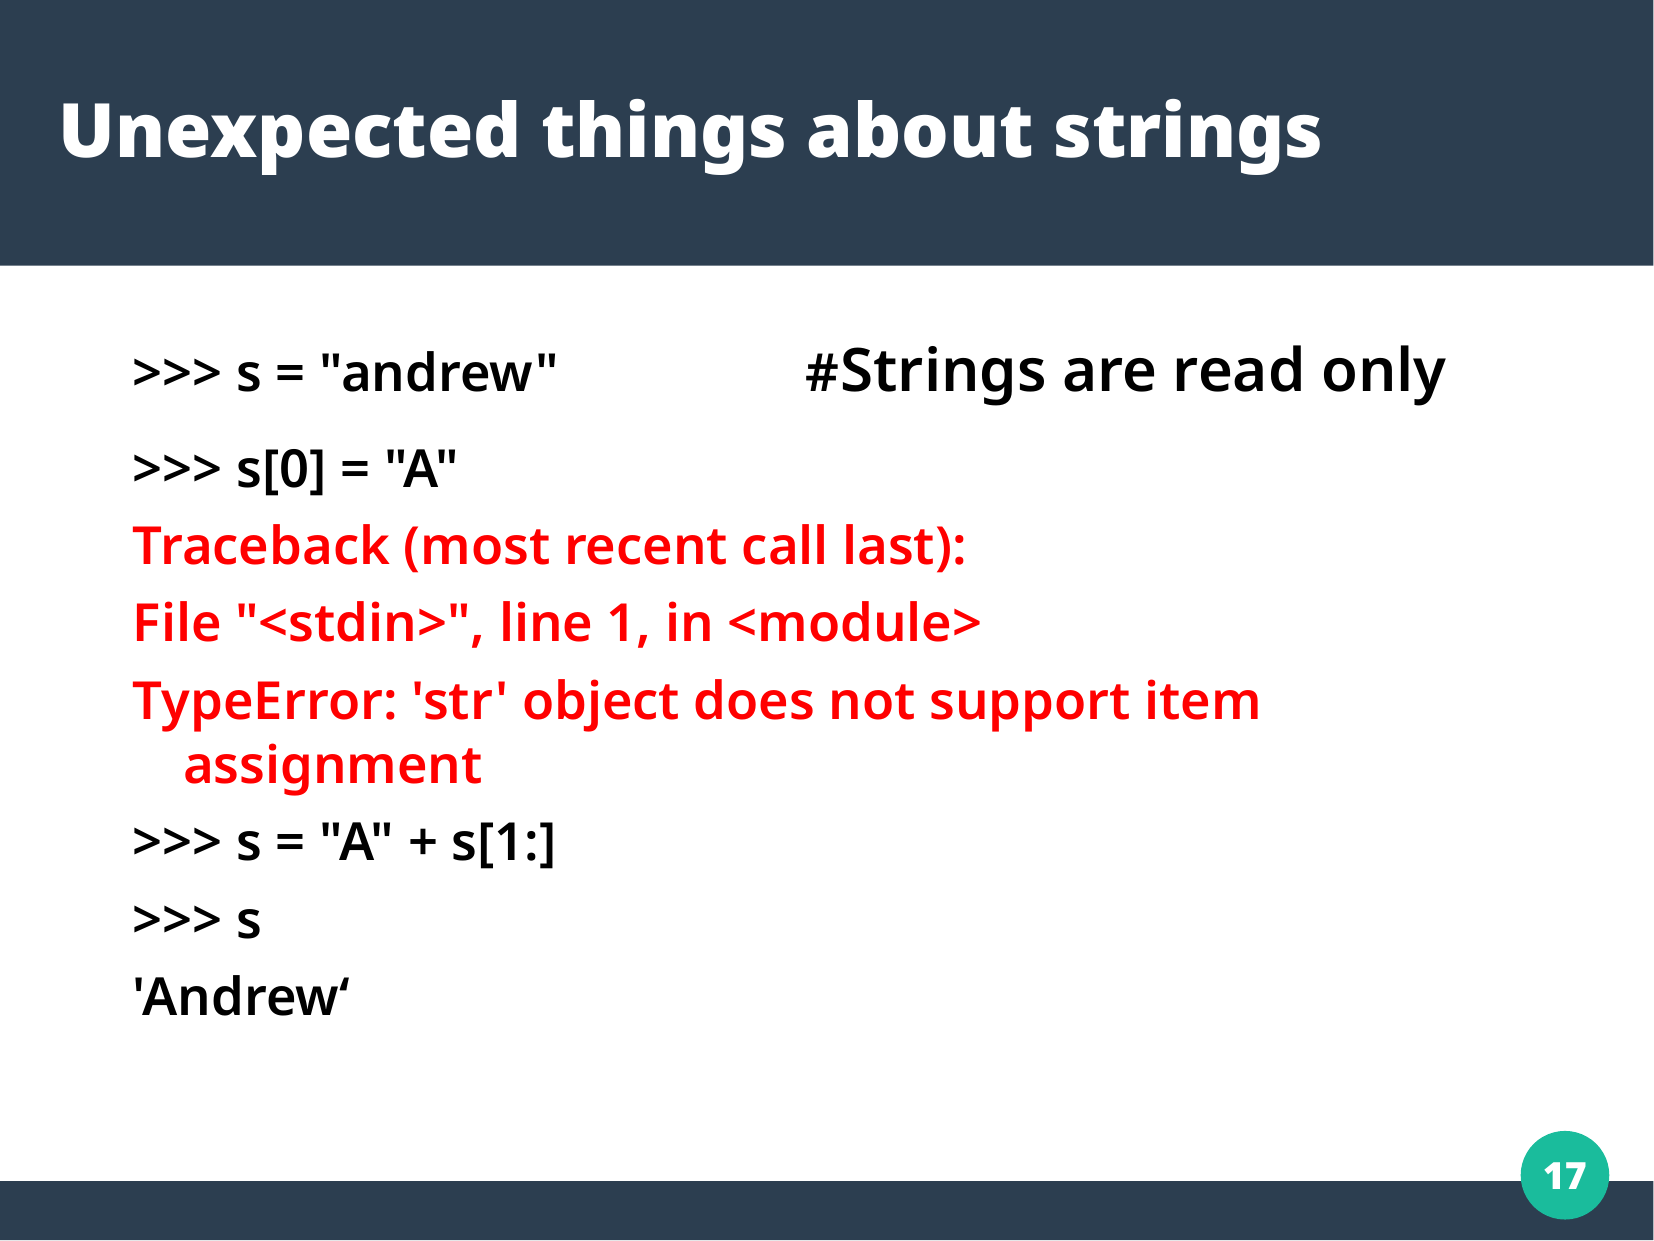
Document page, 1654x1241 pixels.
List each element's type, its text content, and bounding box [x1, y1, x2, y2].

list >>> s = "andrew" #Strings are read only >>> s[0] = "A" Traceback (most recent call last): File "<stdin>", line 1, in <module> TypeError: 'str' object does not support item assignment >>> s = "A" + s[1:] >>> s 'Andrew‘ [118, 319, 1469, 1063]
title Unexpected things about strings [59, 49, 1595, 207]
